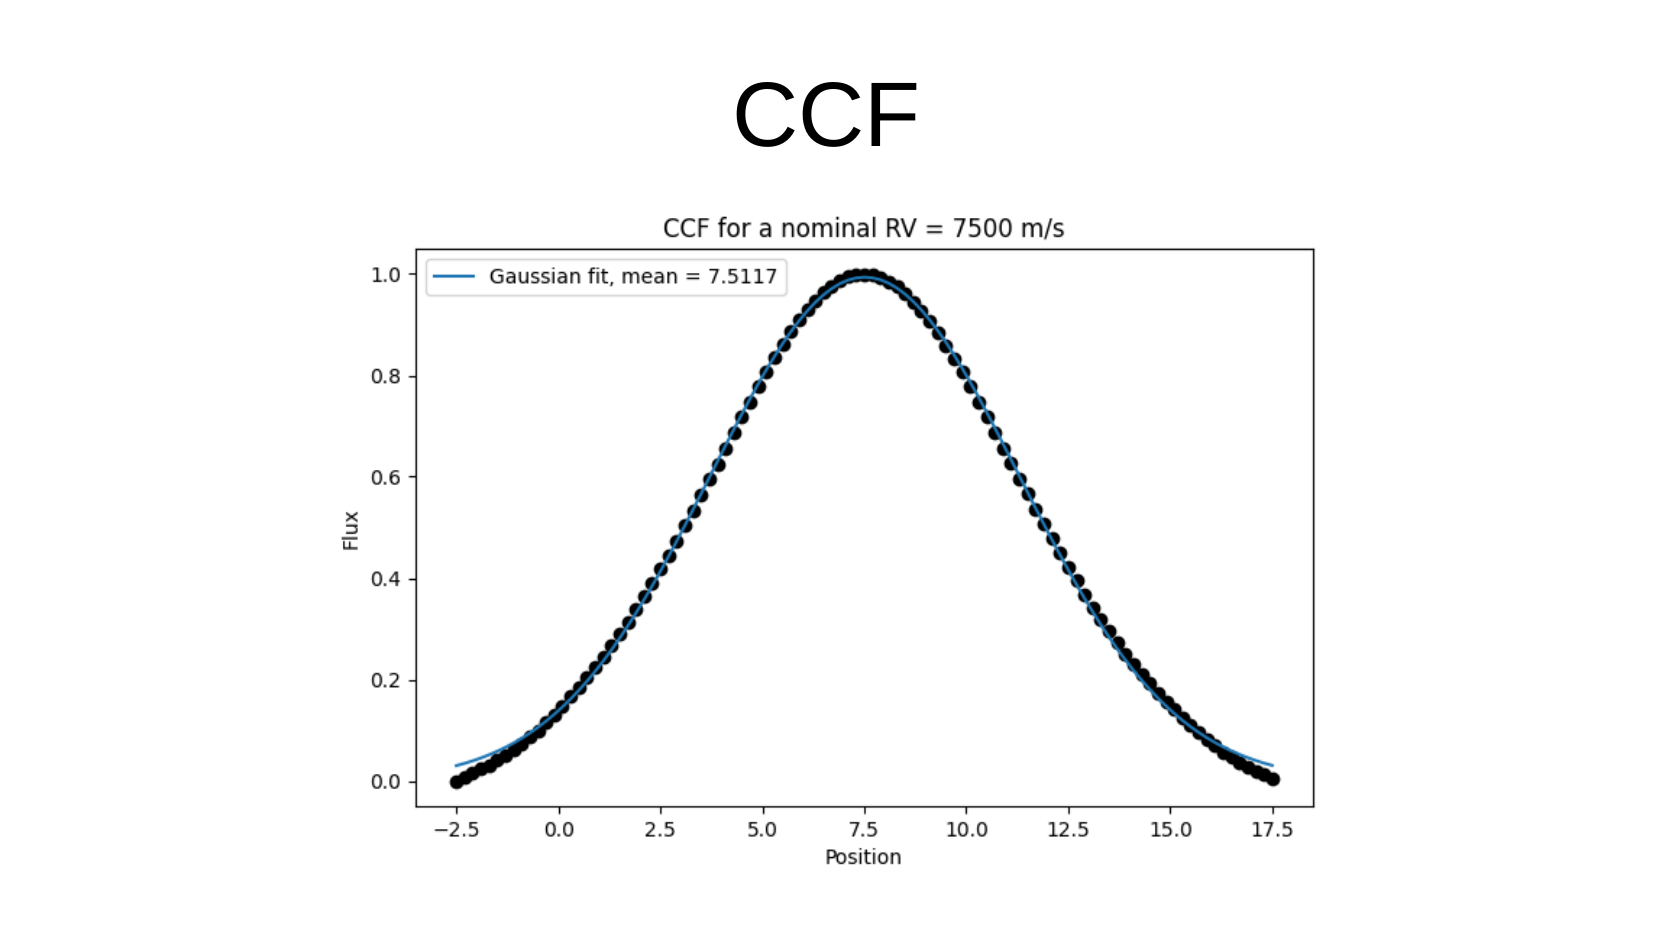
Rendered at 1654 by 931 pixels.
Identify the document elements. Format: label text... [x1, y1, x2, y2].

title CCF [82, 37, 1571, 193]
picture [271, 162, 1429, 886]
